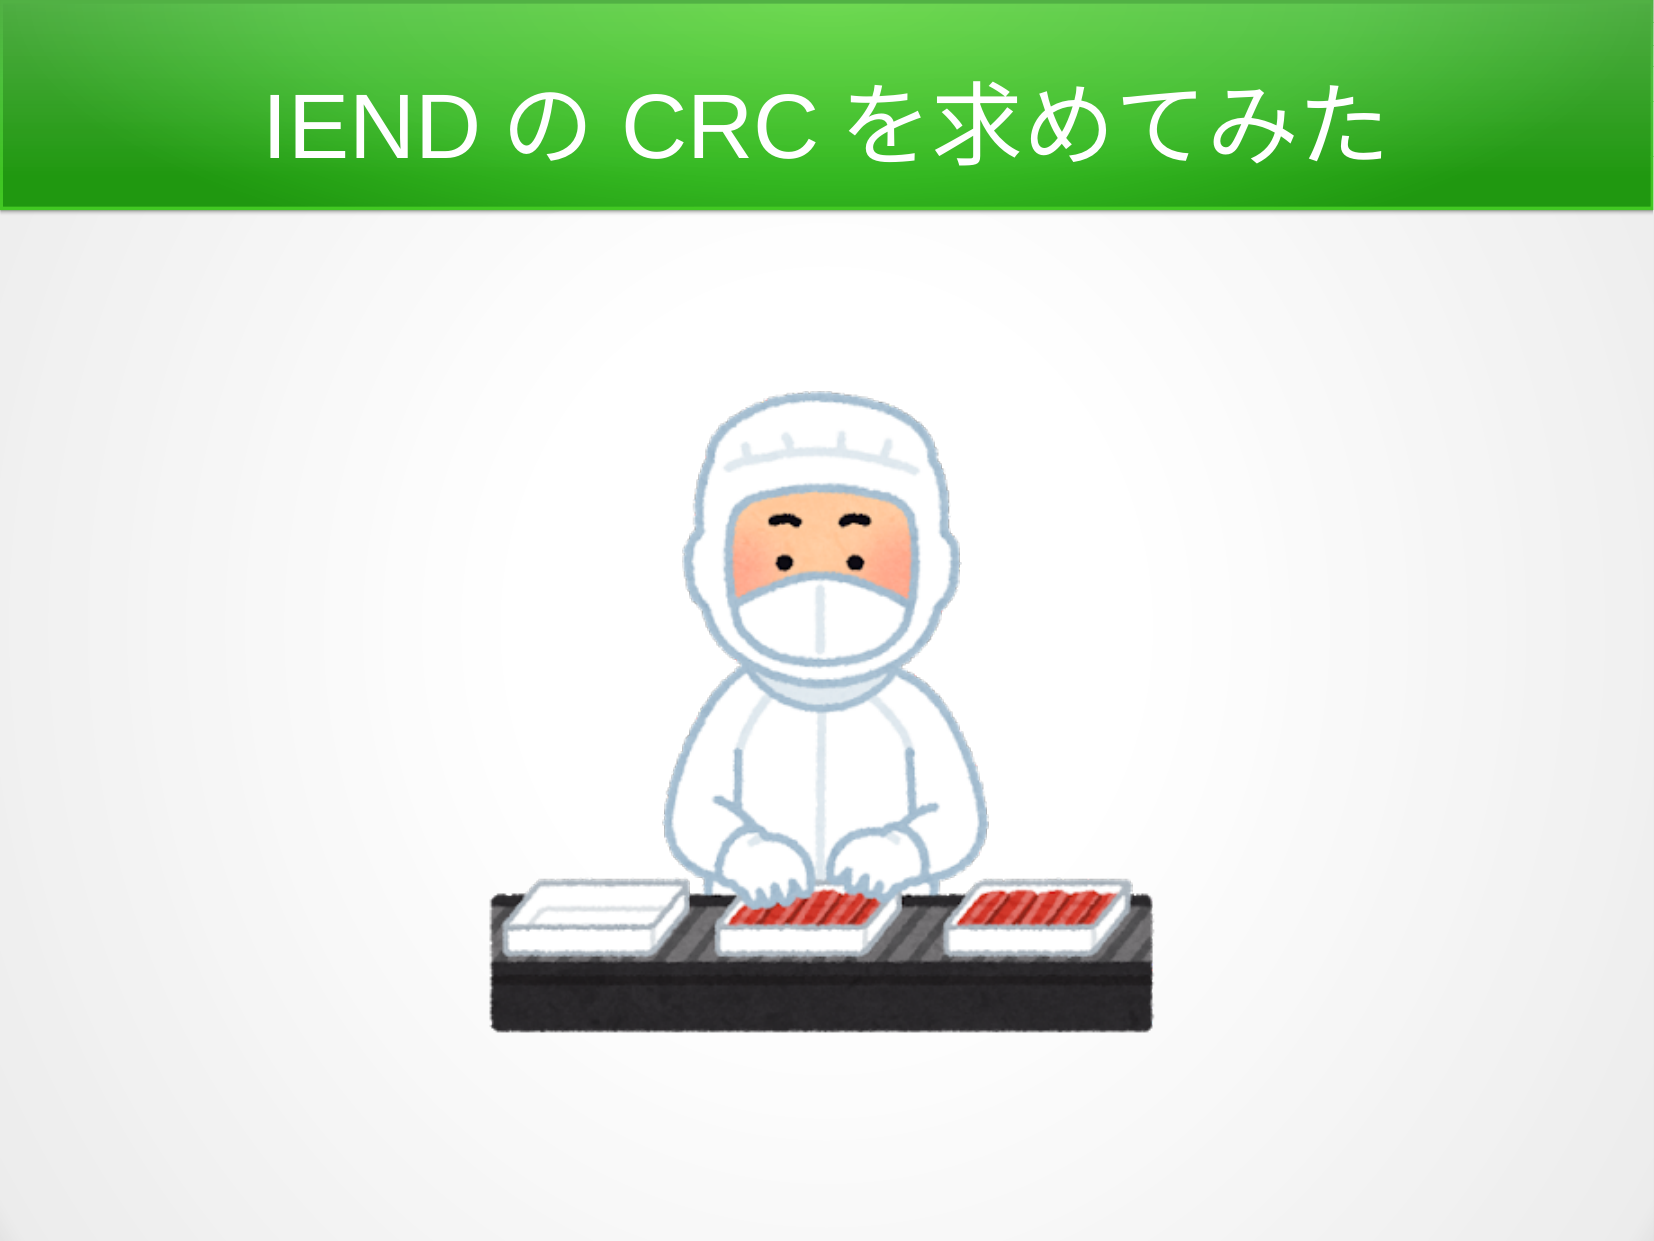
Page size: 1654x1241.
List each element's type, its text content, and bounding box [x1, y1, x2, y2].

title IENDのCRCを求めてみた [82, 47, 1571, 189]
picture [465, 345, 1185, 1066]
